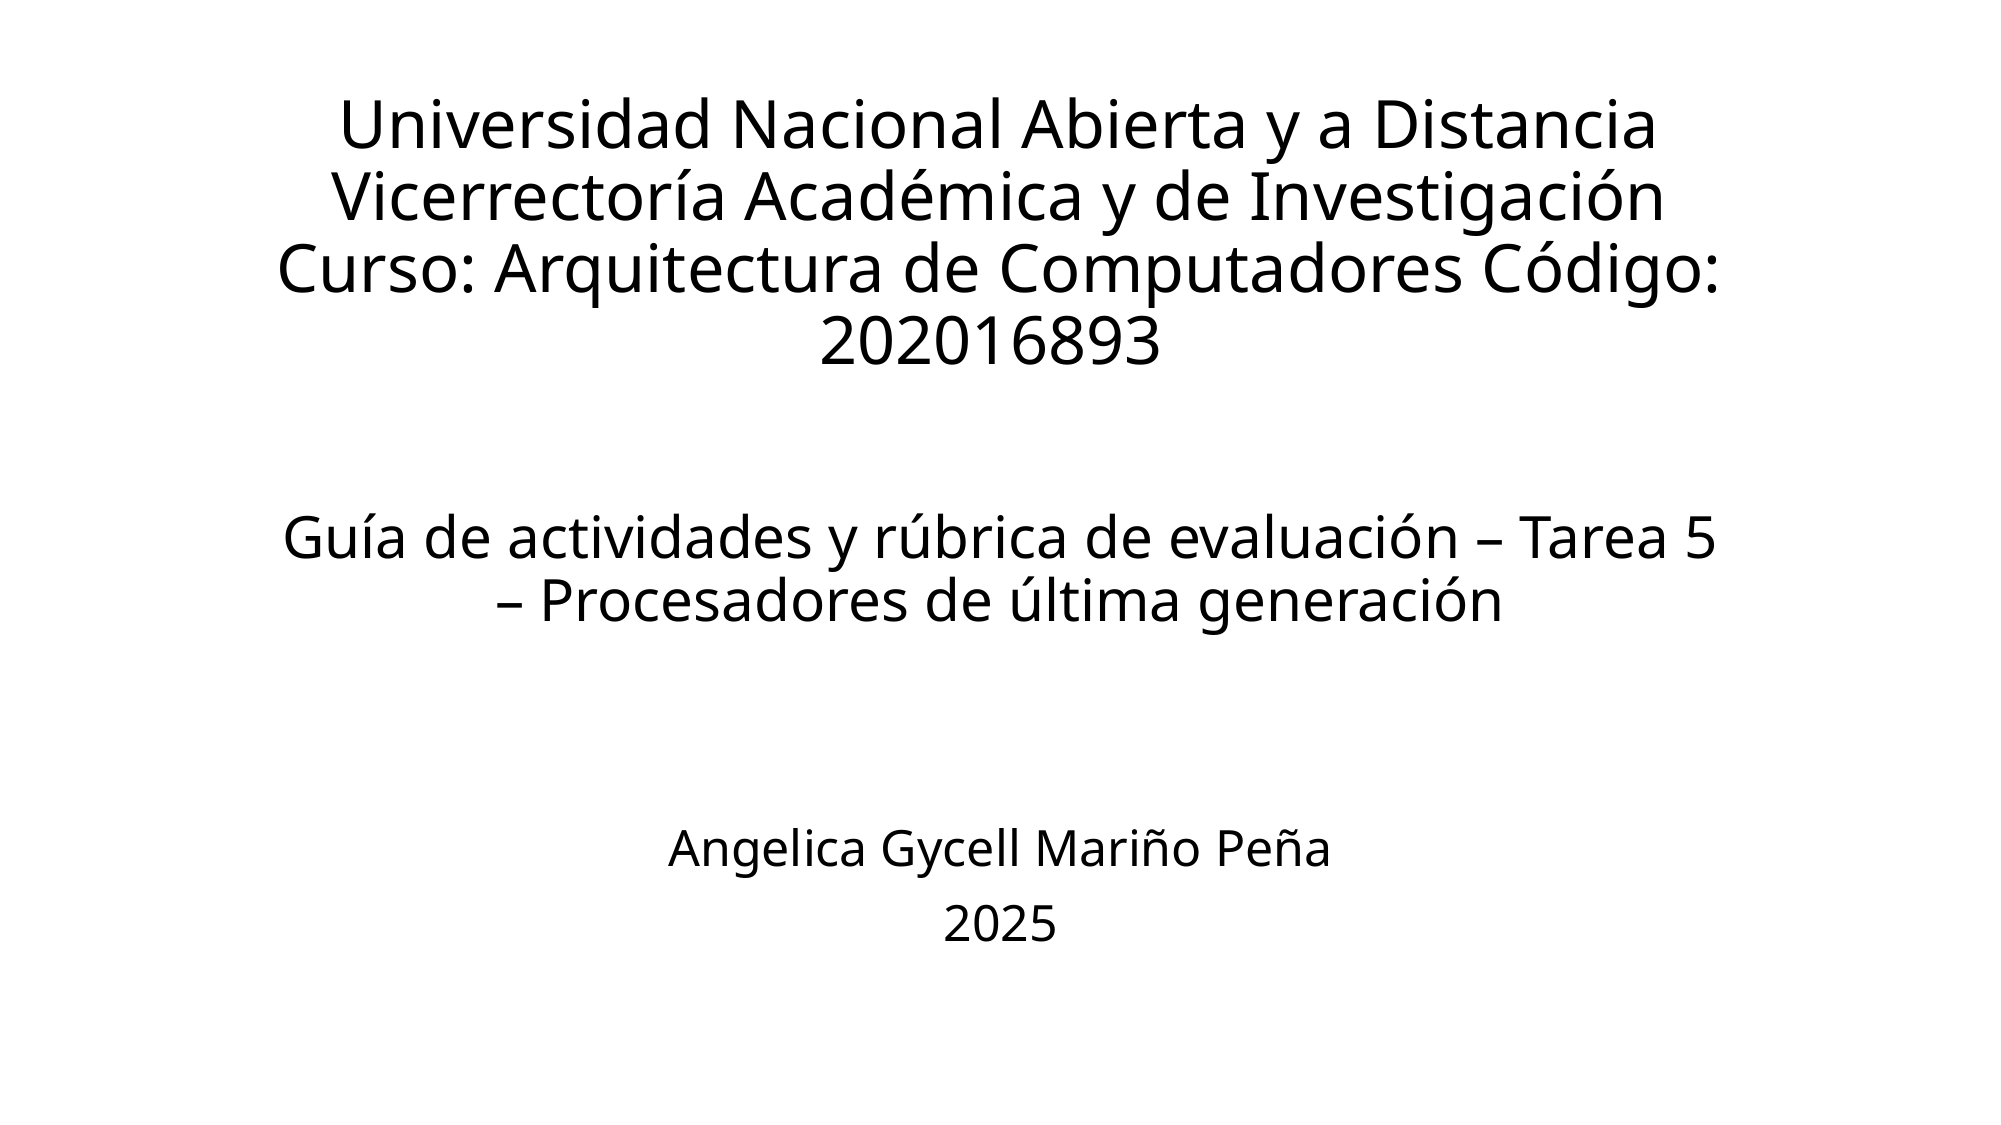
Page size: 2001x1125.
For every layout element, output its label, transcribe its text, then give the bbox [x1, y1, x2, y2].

text_box Angelica Gycell Mariño Peña 2025 [250, 815, 1751, 982]
title Universidad Nacional Abierta y a Distancia Vicerrectoría Académica y de Investigación Curso: Arquitectura de Computadores Código: 202016893 [249, 83, 1750, 323]
subtitle Guía de actividades y rúbrica de evaluación – Tarea 5 – Procesadores de última generación [249, 500, 1750, 668]
